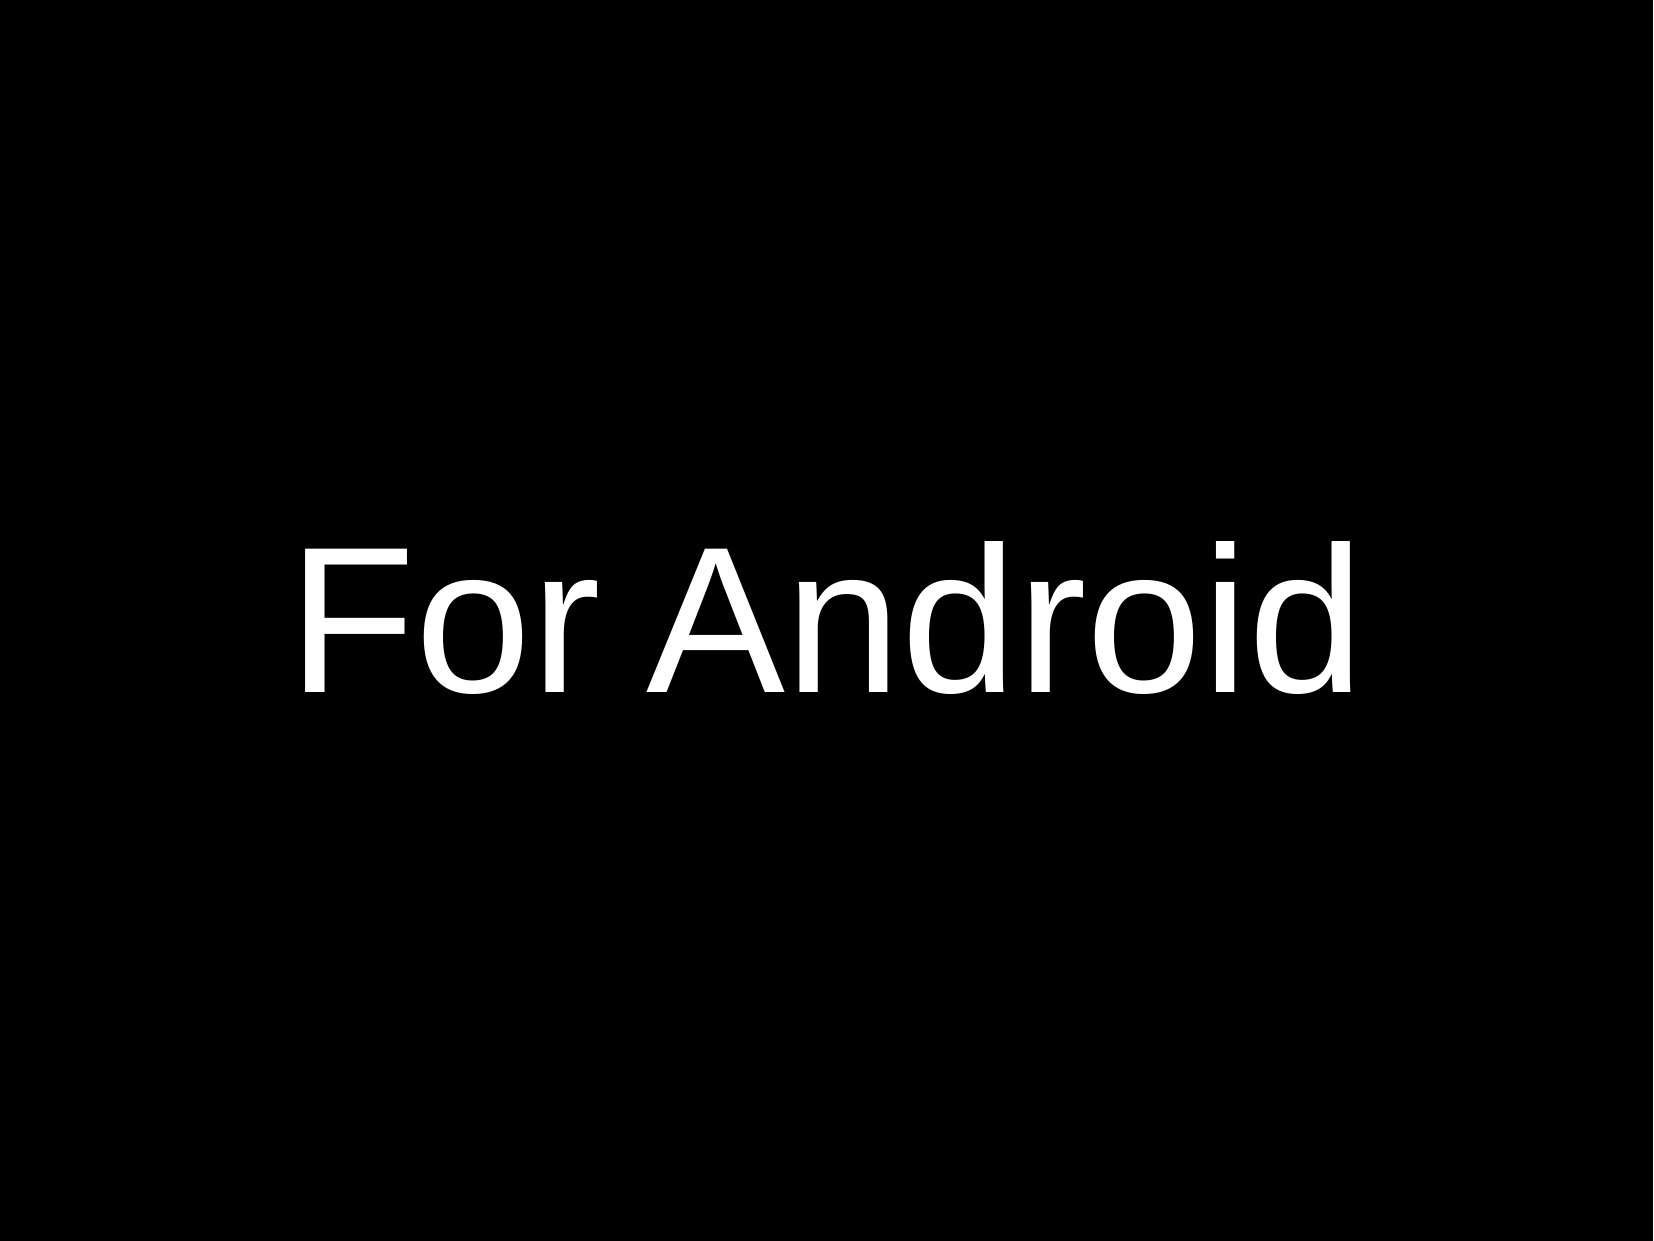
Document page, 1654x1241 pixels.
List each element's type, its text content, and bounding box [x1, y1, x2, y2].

title For Android [82, 101, 1571, 1140]
